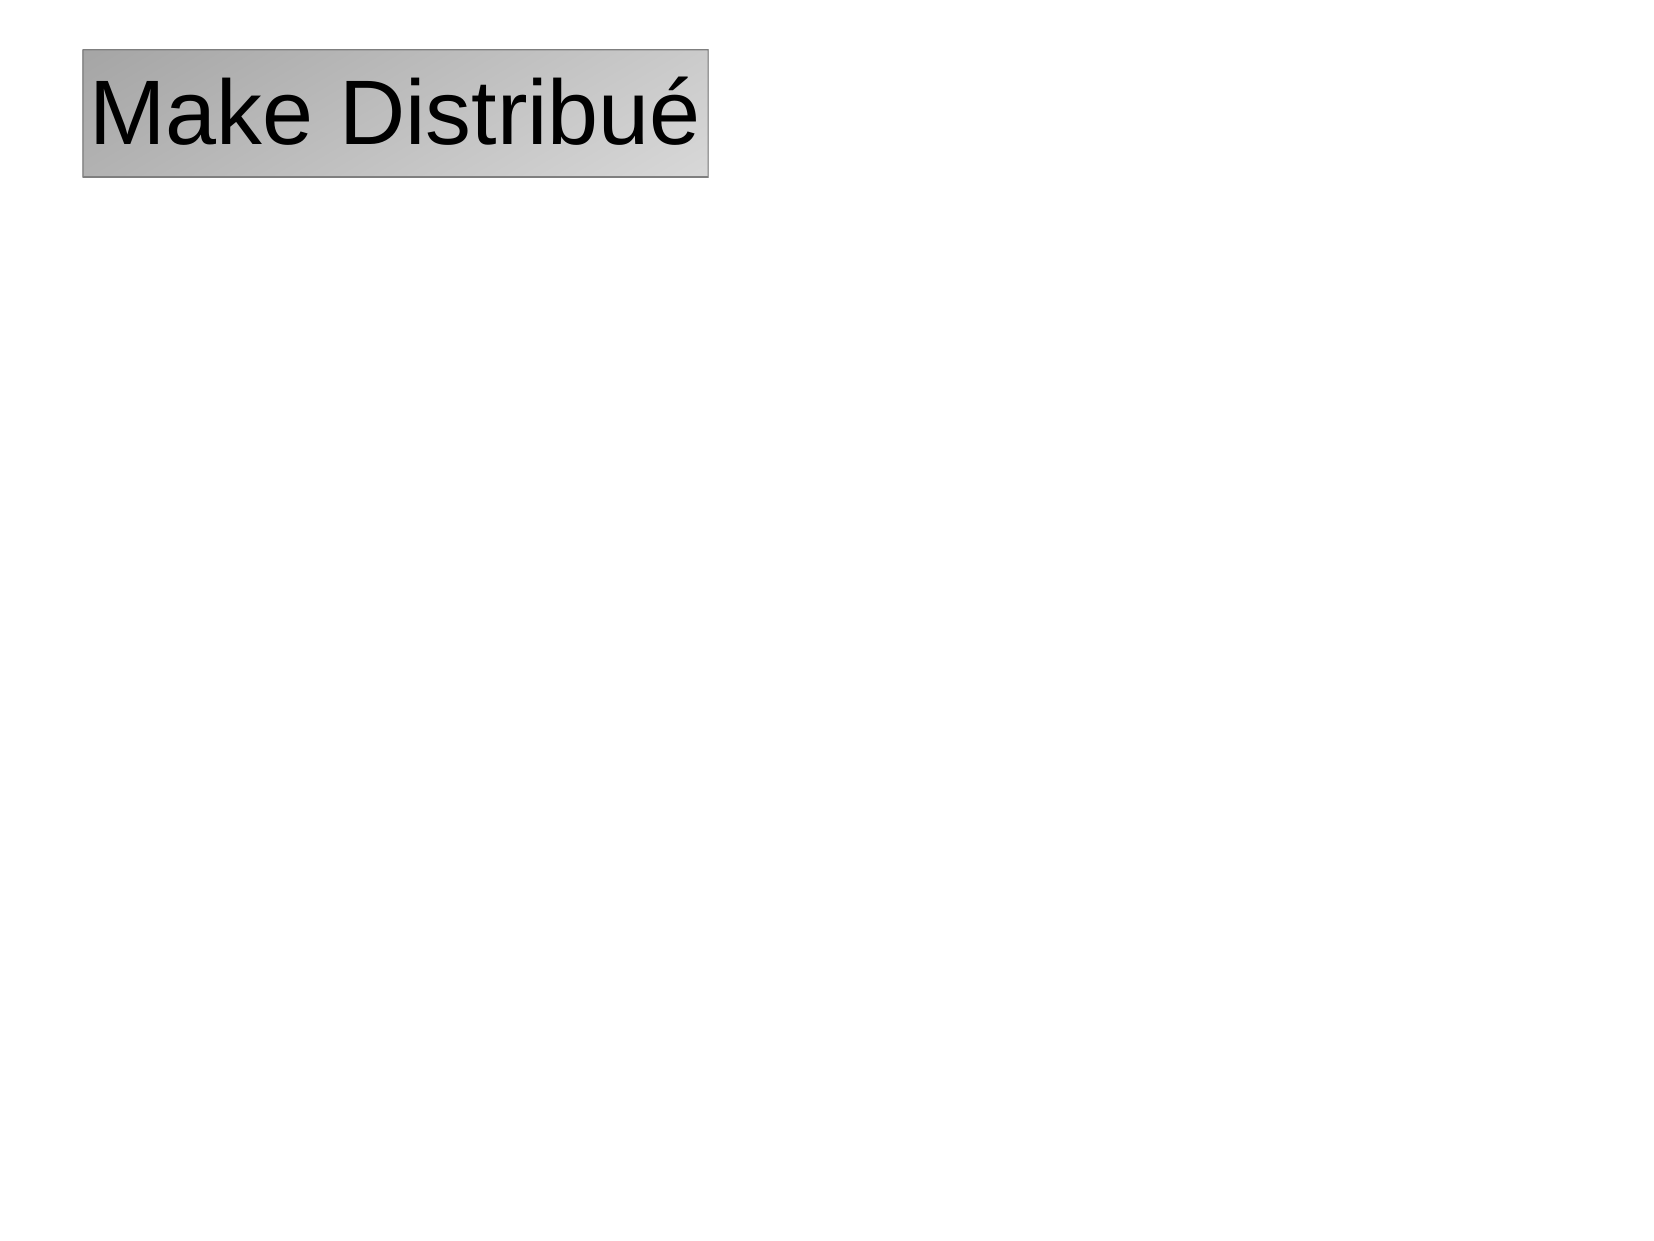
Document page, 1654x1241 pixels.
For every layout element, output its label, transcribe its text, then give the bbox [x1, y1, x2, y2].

title Make Distribué [82, 49, 709, 178]
